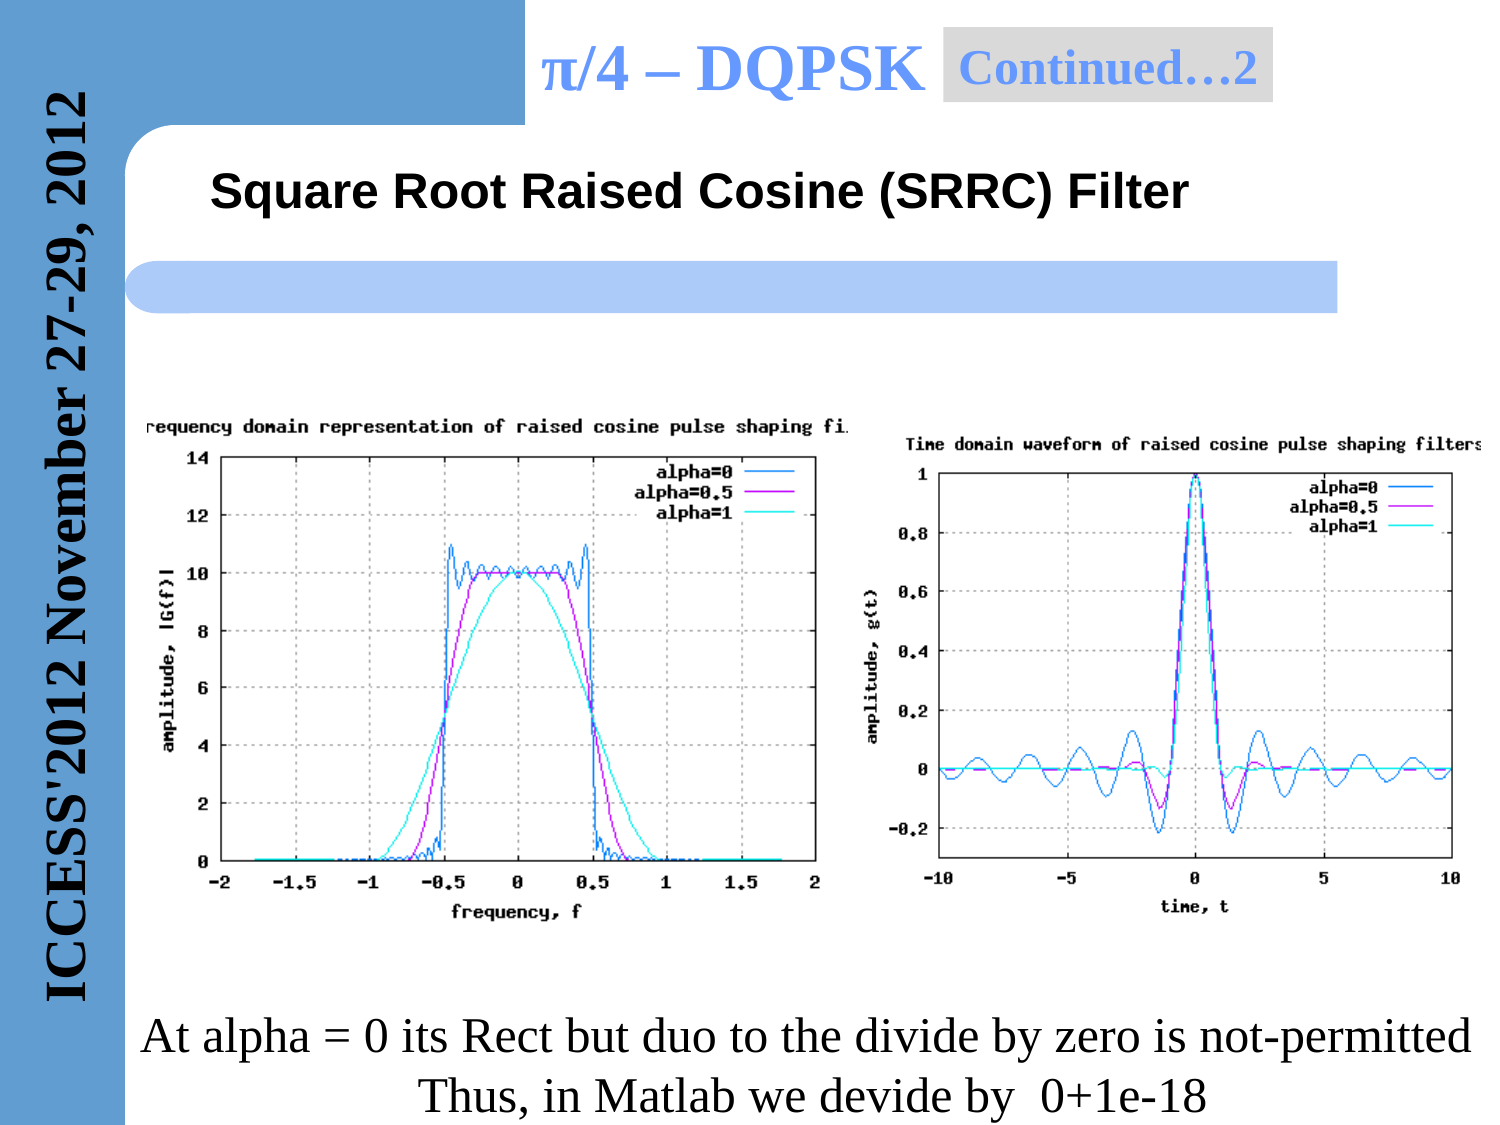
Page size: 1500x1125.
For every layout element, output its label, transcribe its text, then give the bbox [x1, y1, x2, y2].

text_box Continued…2 [943, 27, 1273, 103]
text_box At alpha = 0 its Rect but duo to the divide by zero is not-permitted Thus, in Matlab we devide by 0+1e-18 [125, 994, 1500, 1125]
title Square Root Raised Cosine (SRRC) Filter [194, 149, 1376, 227]
picture [853, 416, 1481, 917]
picture [147, 397, 848, 923]
text_box π/4 – DQPSK [526, 16, 942, 112]
